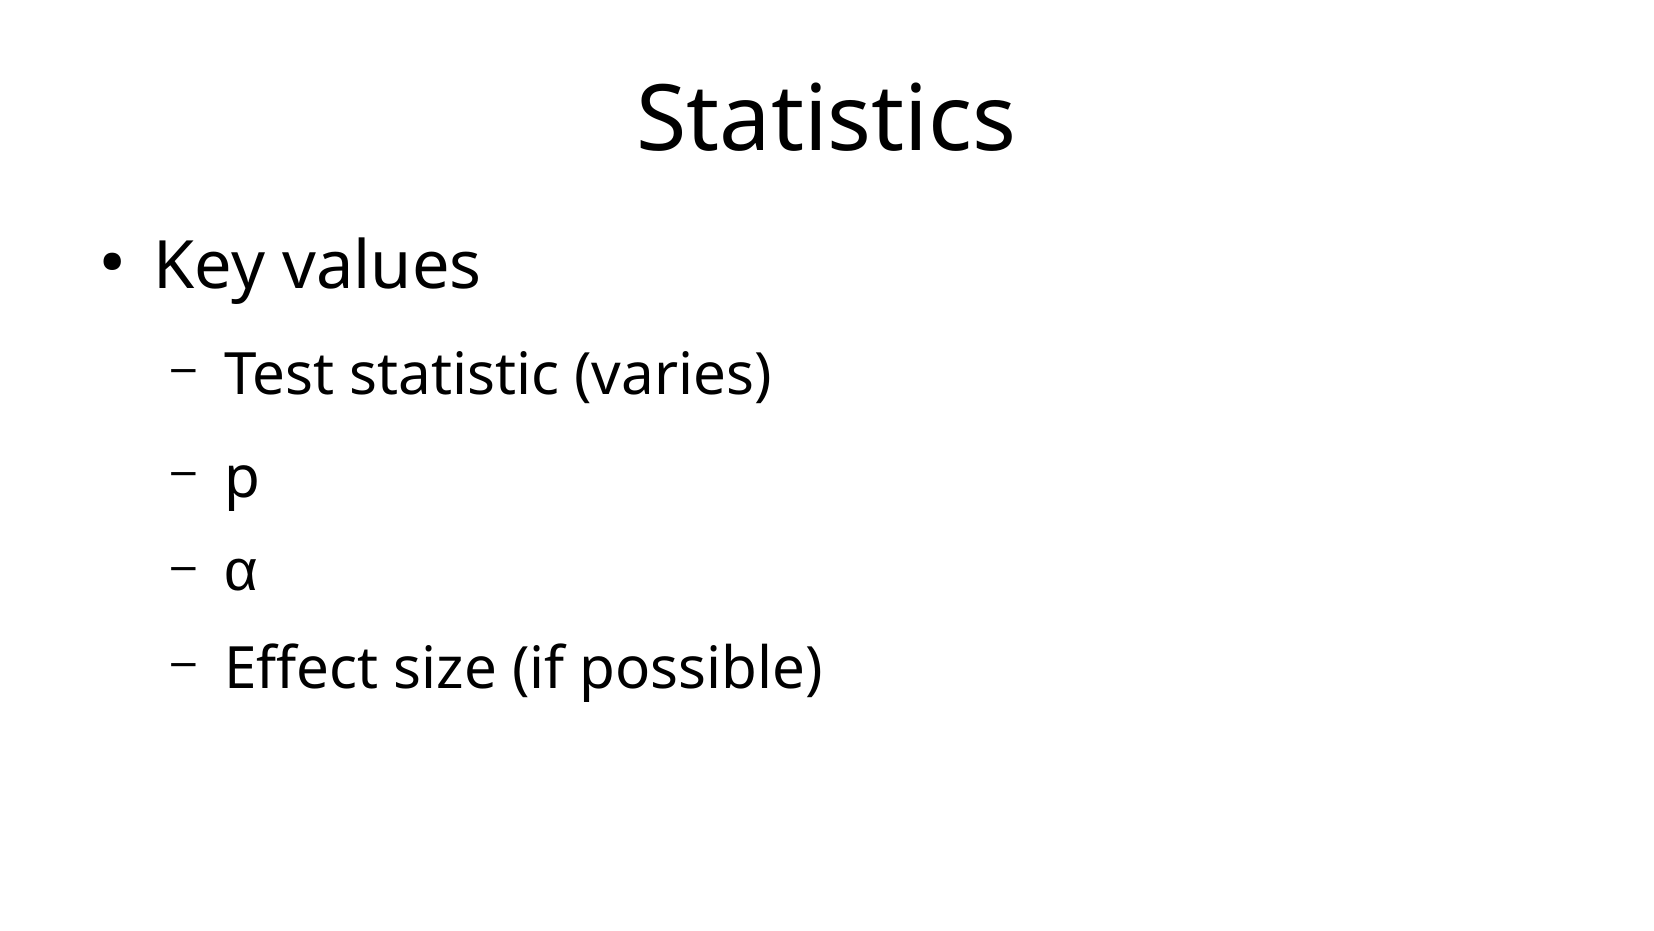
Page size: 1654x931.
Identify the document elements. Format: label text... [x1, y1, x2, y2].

list Key values Test statistic (varies) p α Effect size (if possible) [82, 217, 1571, 758]
title Statistics [82, 37, 1571, 193]
